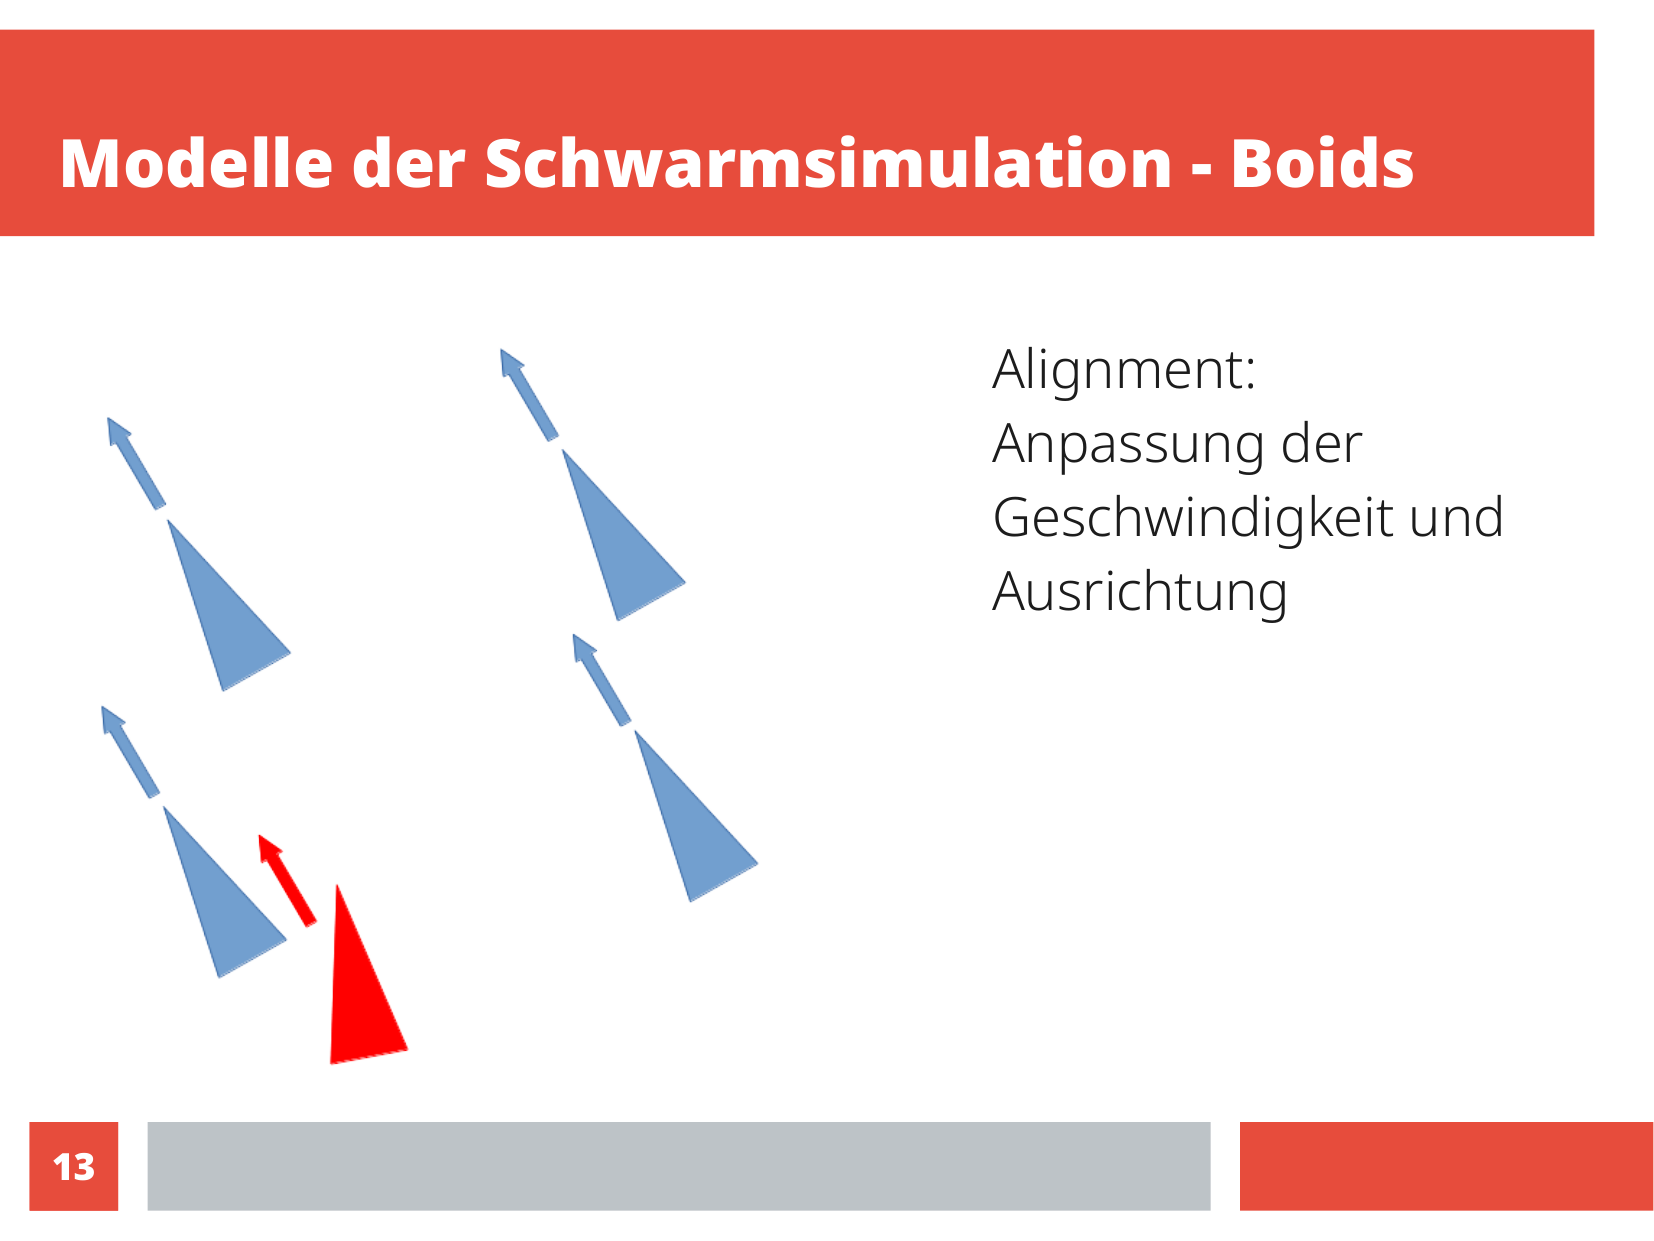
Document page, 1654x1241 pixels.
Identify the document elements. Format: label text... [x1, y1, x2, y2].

text_box Alignment: Anpassung der Geschwindigkeit und Ausrichtung [992, 330, 1577, 975]
picture [58, 341, 794, 1076]
title Modelle der Schwarmsimulation - Boids [59, 59, 1595, 207]
